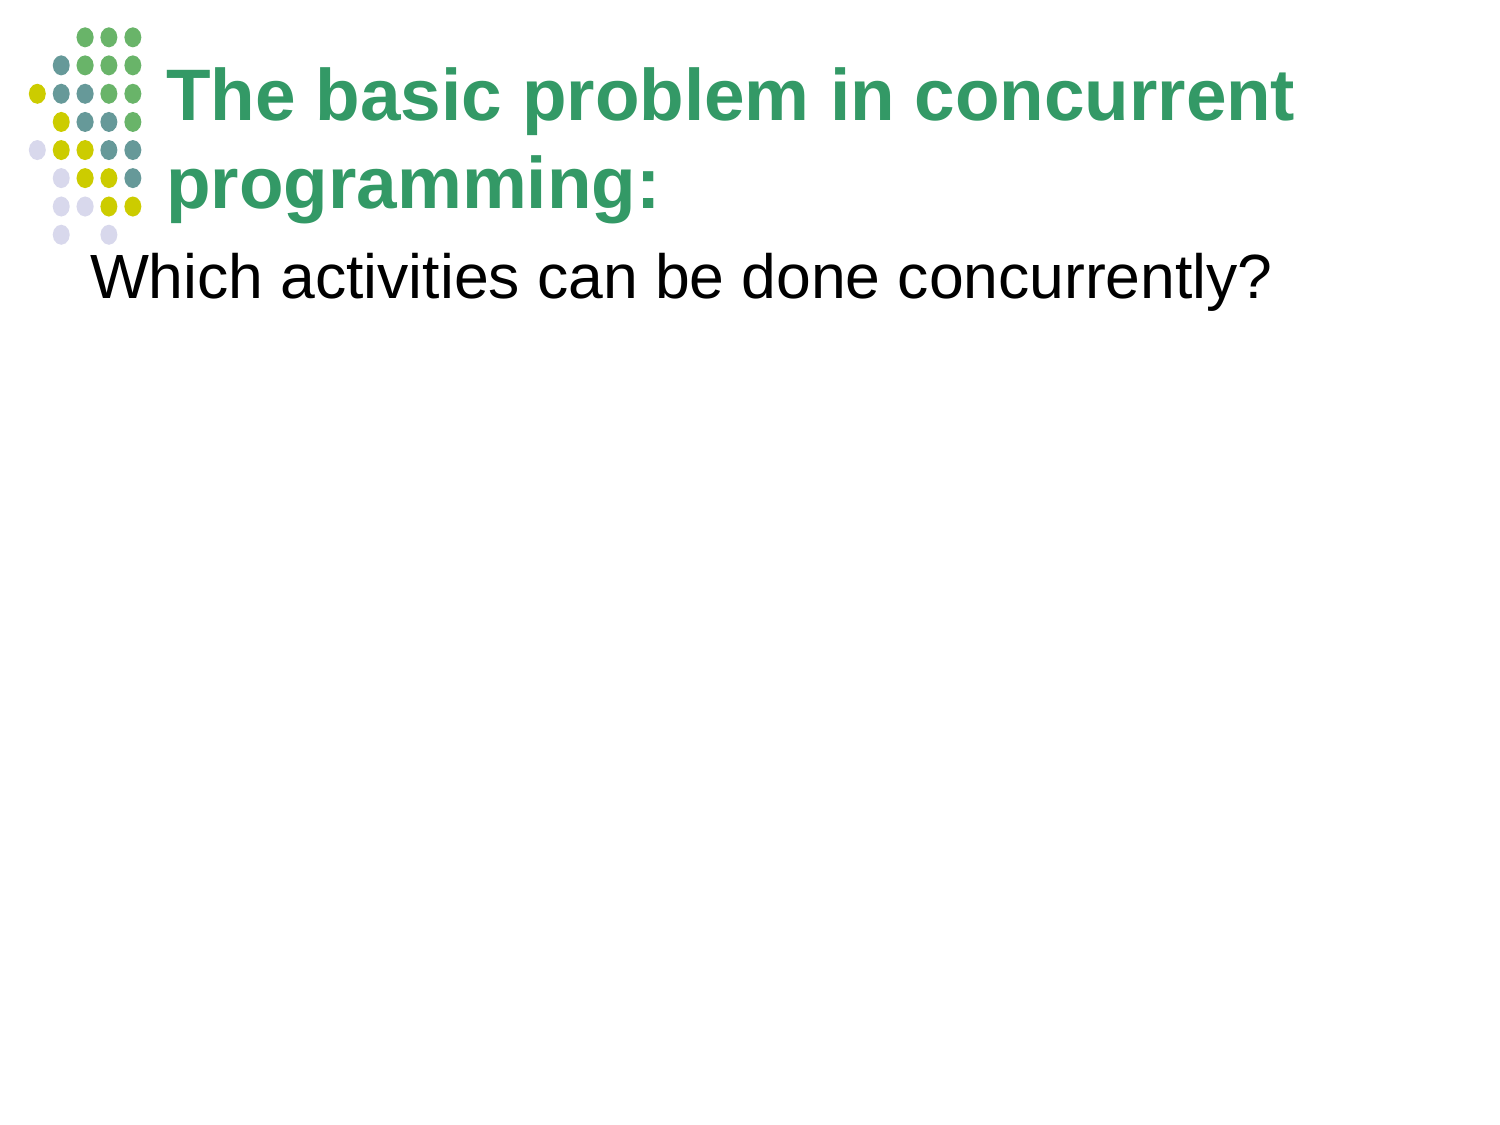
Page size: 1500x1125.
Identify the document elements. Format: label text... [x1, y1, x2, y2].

title The basic problem in concurrent programming: [151, 40, 1390, 228]
list Which activities can be done concurrently? [75, 228, 1426, 1006]
